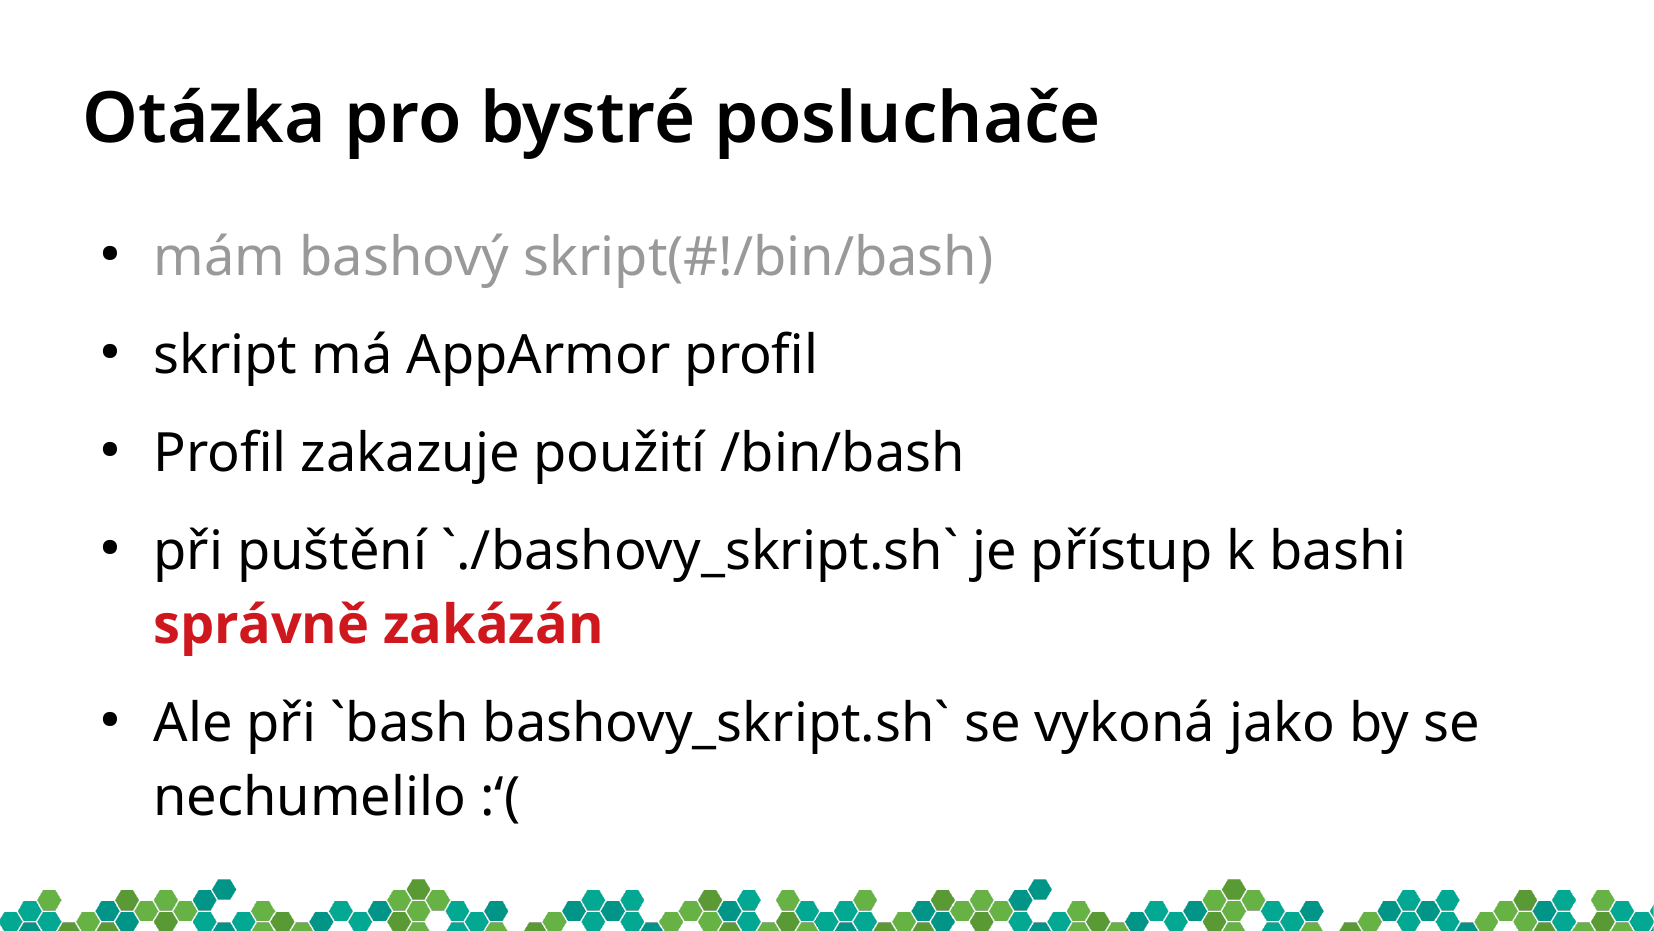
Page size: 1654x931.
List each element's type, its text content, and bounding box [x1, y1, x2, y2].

text_box [82, 37, 1571, 193]
picture [0, 871, 1654, 931]
list mám bashový skript(#!/bin/bash) skript má AppArmor profil Profil zakazuje použití /bin/bash při puštění `./bashovy_skript.sh` je přístup k bashi správně zakázán Ale při `bash bashovy_skript.sh` se vykoná jako by se nechumelilo :‘( [82, 217, 1571, 855]
